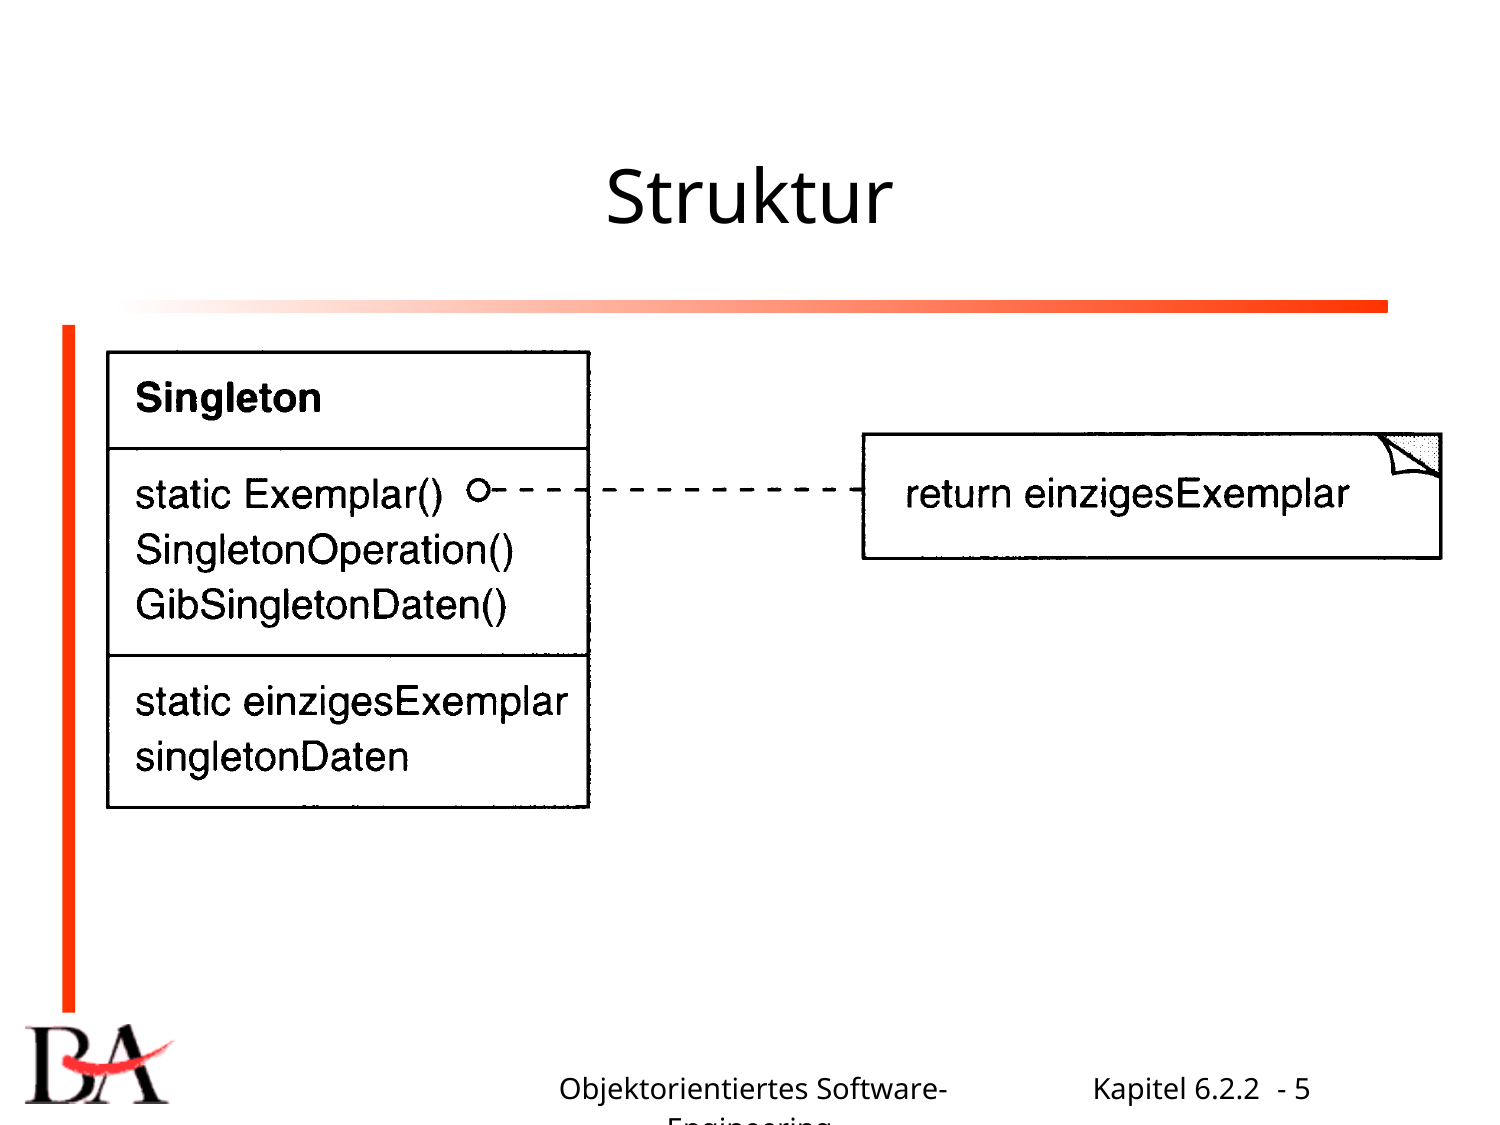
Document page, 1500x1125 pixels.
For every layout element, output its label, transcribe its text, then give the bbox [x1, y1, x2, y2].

chart [99, 337, 1450, 822]
title Struktur [112, 99, 1388, 288]
picture [24, 1024, 175, 1104]
